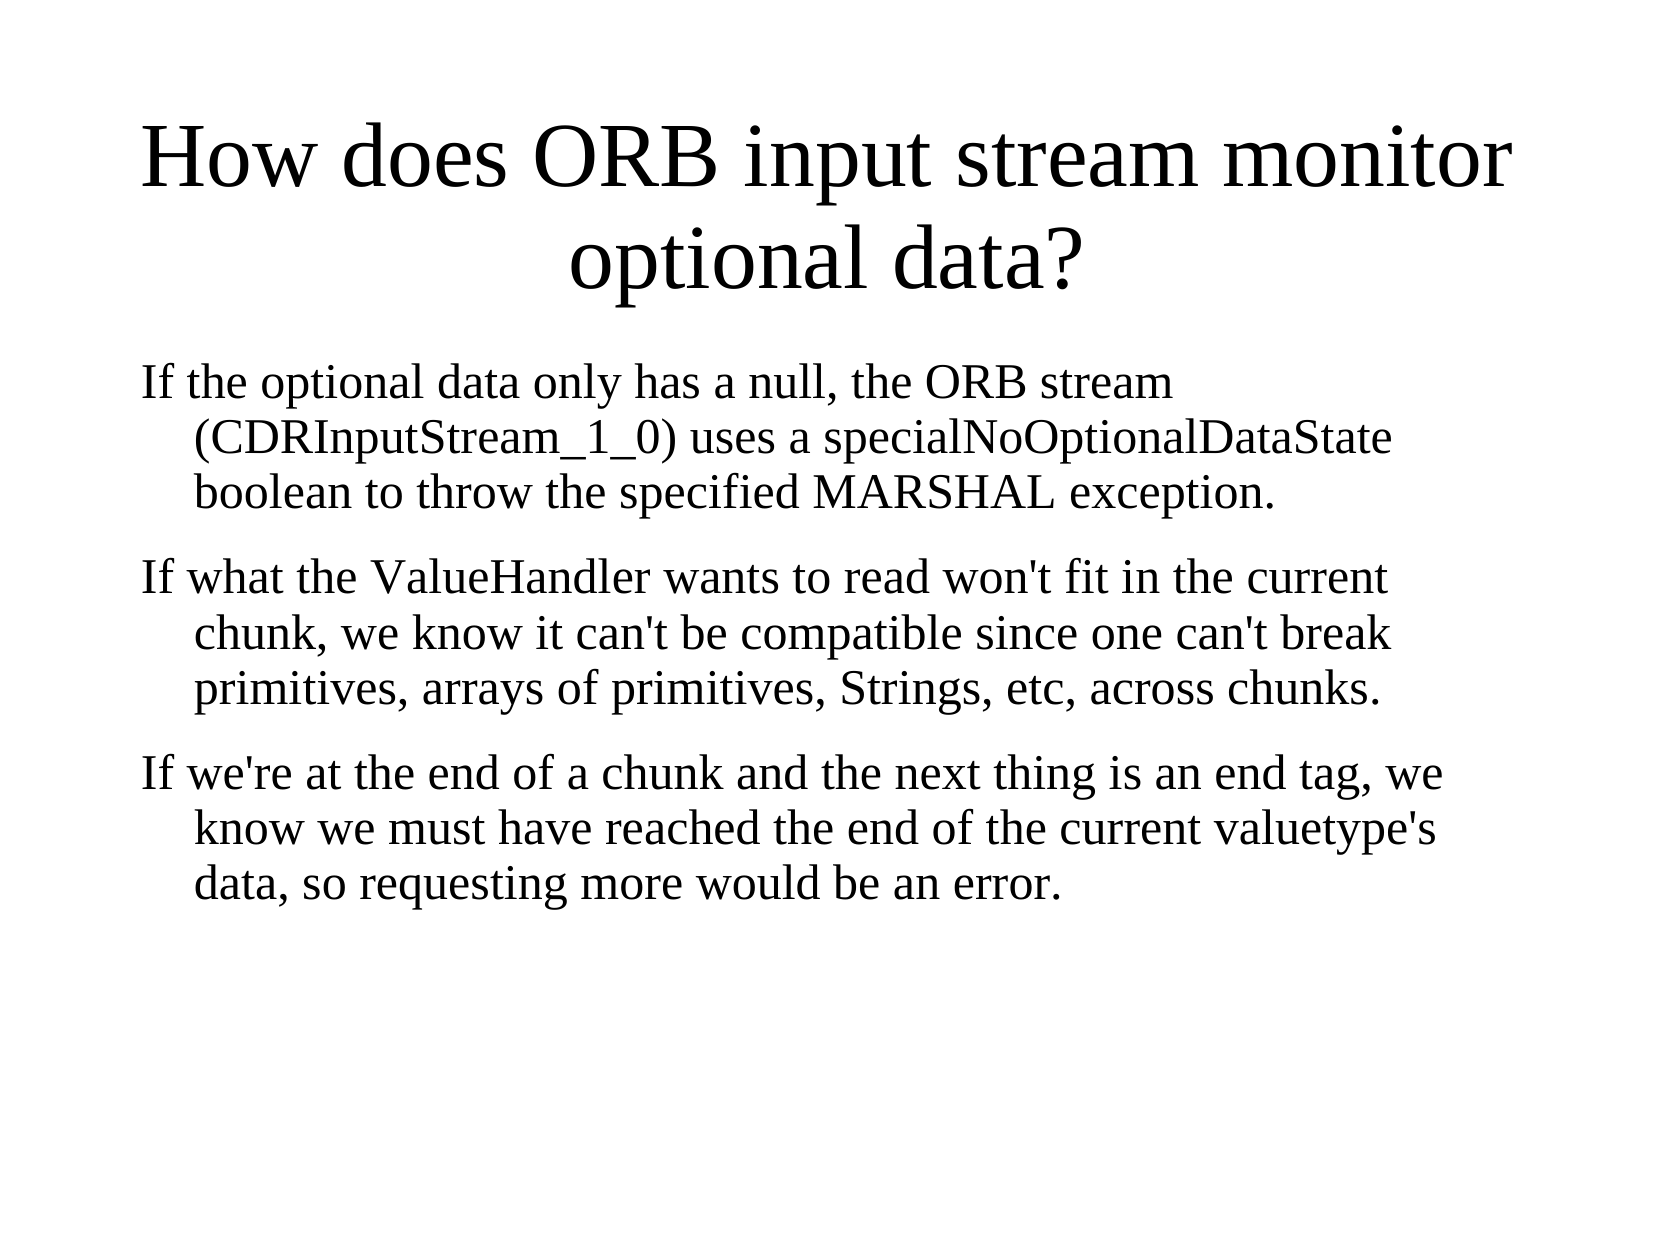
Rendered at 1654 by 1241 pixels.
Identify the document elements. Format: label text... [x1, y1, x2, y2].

title How does ORB input stream monitor optional data? [121, 95, 1534, 318]
list If the optional data only has a null, the ORB stream (CDRInputStream_1_0) uses a specialNoOptionalDataState boolean to throw the specified MARSHAL exception. If what the ValueHandler wants to read won't fit in the current chunk, we know it can't be compatible since one can't break primitives, arrays of primitives, Strings, etc, across chunks. If we're at the end of a chunk and the next thing is an end tag, we know we must have reached the end of the current valuetype's data, so requesting more would be an error. [123, 353, 1536, 1136]
